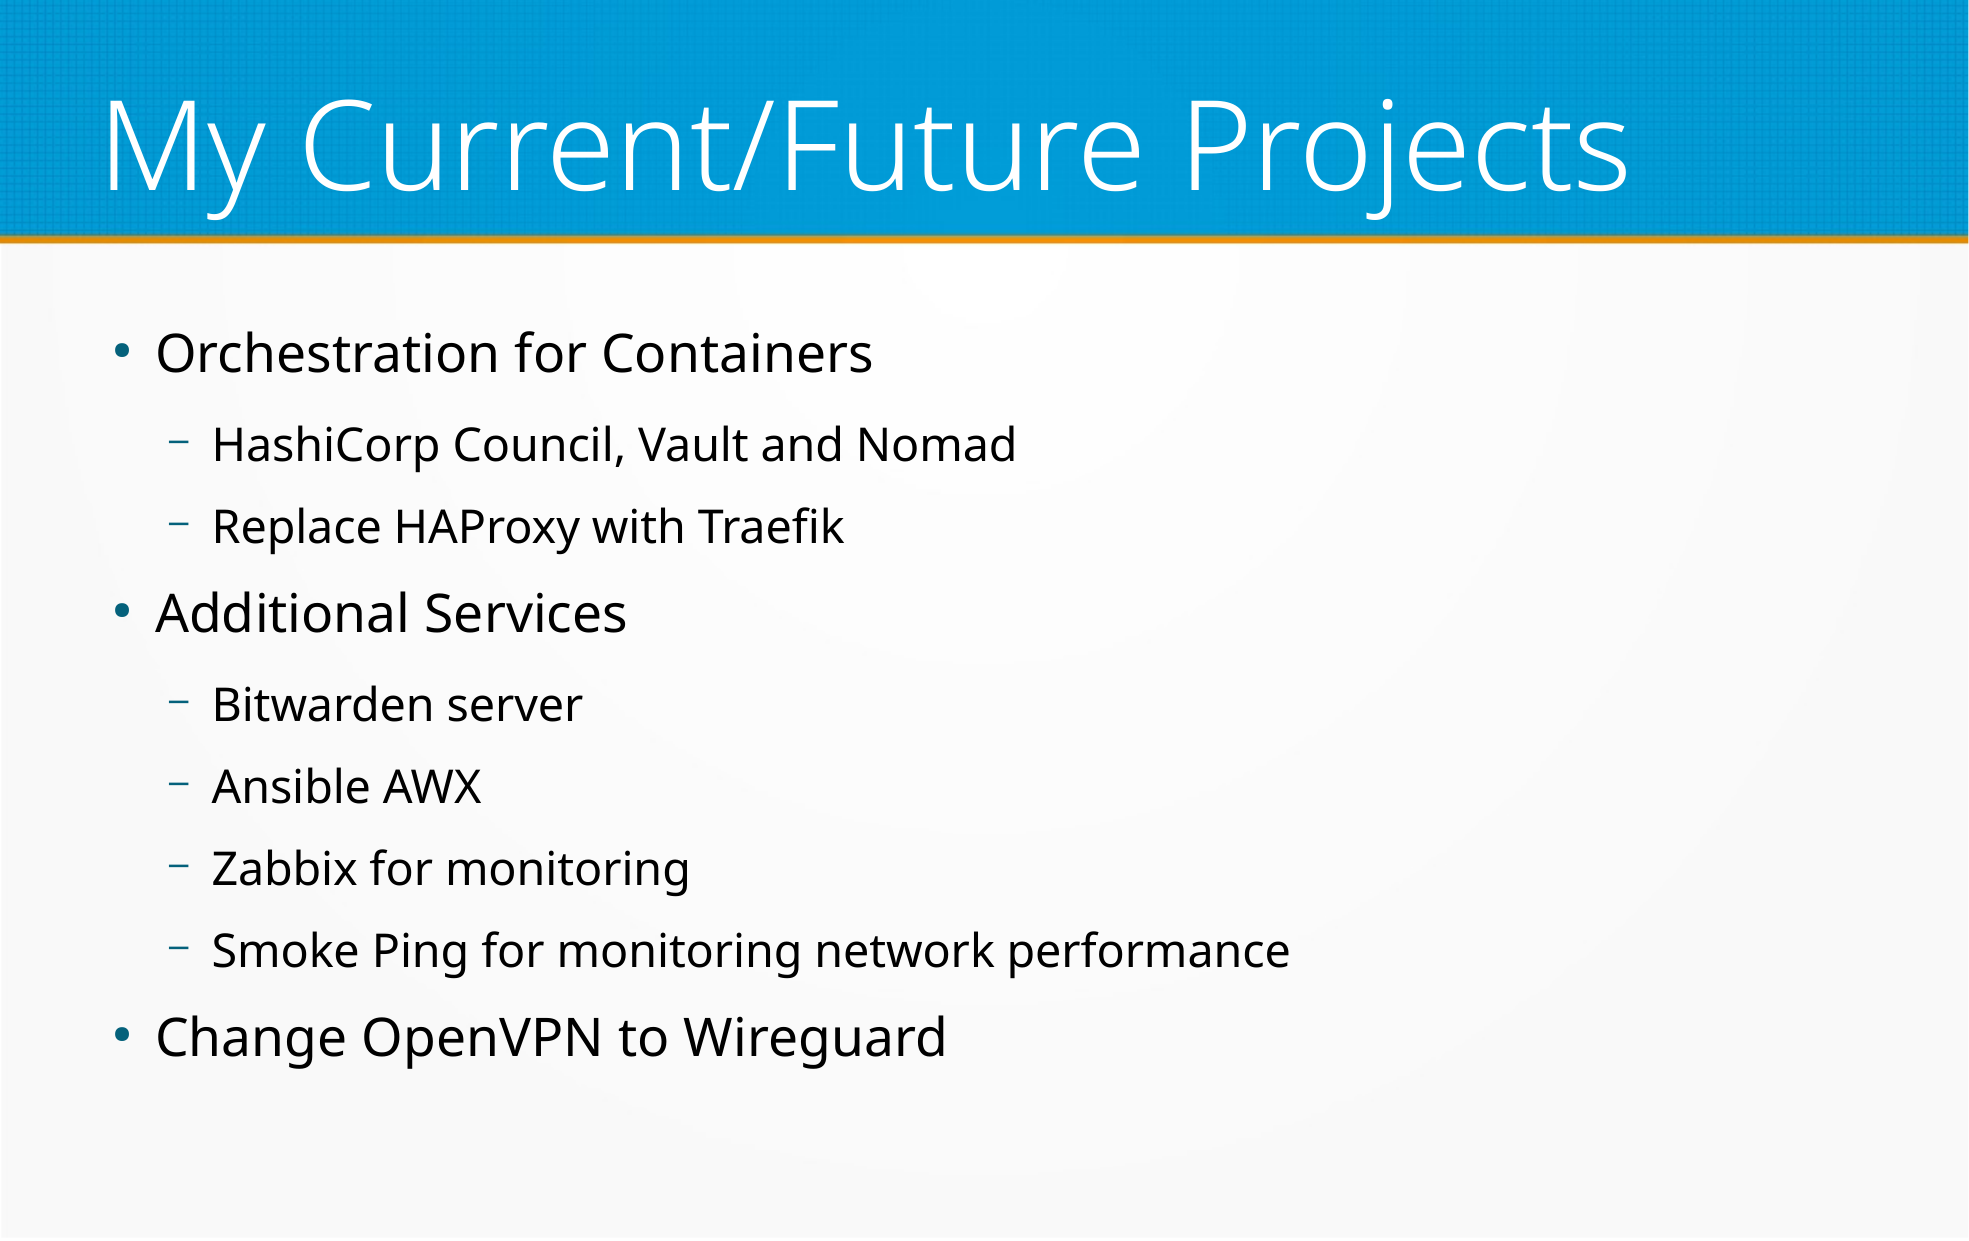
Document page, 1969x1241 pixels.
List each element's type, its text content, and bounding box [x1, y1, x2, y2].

picture [0, 233, 1969, 1241]
title My Current/Future Projects [98, 19, 1870, 227]
list Orchestration for Containers HashiCorp Council, Vault and Nomad Replace HAProxy with Traefik Additional Services Bitwarden server Ansible AWX Zabbix for monitoring Smoke Ping for monitoring network performance Change OpenVPN to Wireguard [98, 315, 1861, 1081]
